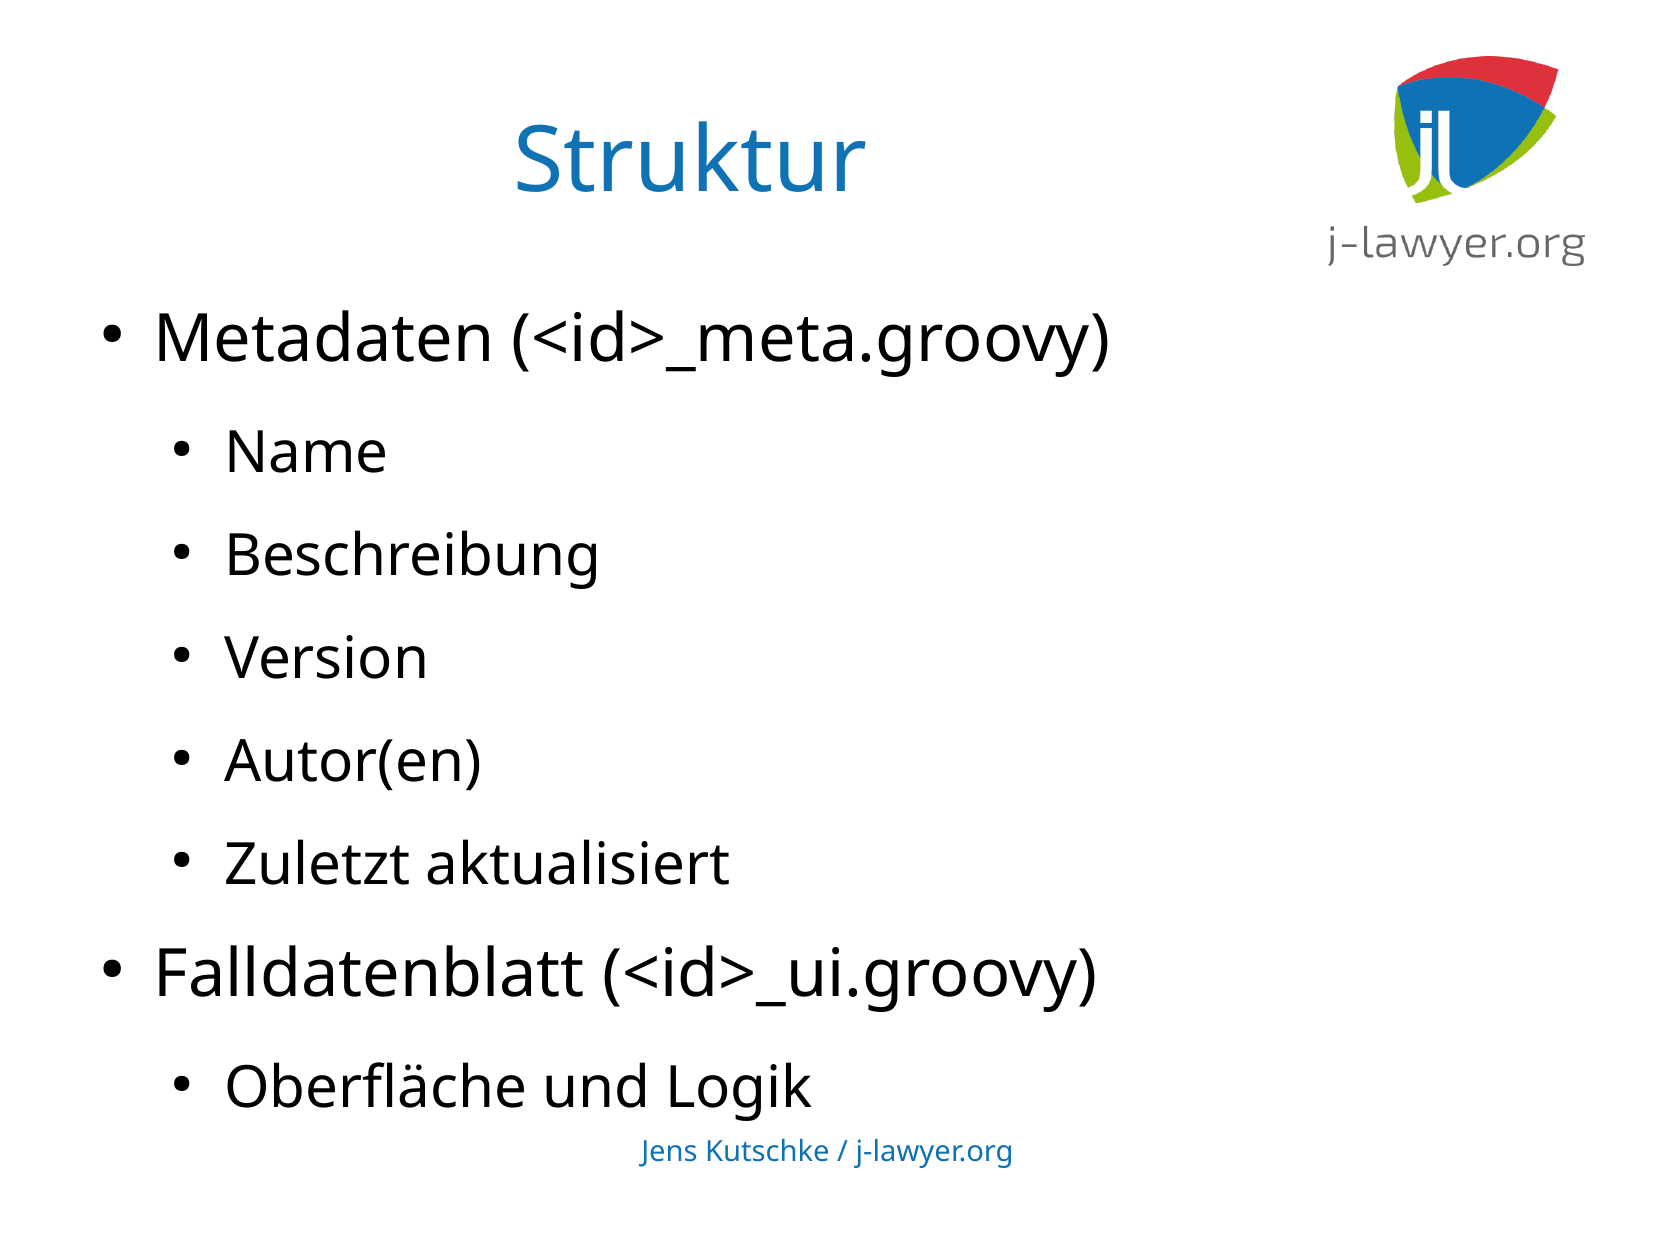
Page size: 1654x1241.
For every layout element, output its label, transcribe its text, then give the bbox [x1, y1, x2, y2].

picture [1328, 56, 1585, 266]
title Struktur [82, 52, 1300, 260]
list Metadaten (<id>_meta.groovy) Name Beschreibung Version Autor(en) Zuletzt aktualisiert Falldatenblatt (<id>_ui.groovy) Oberfläche und Logik [82, 290, 1571, 1048]
